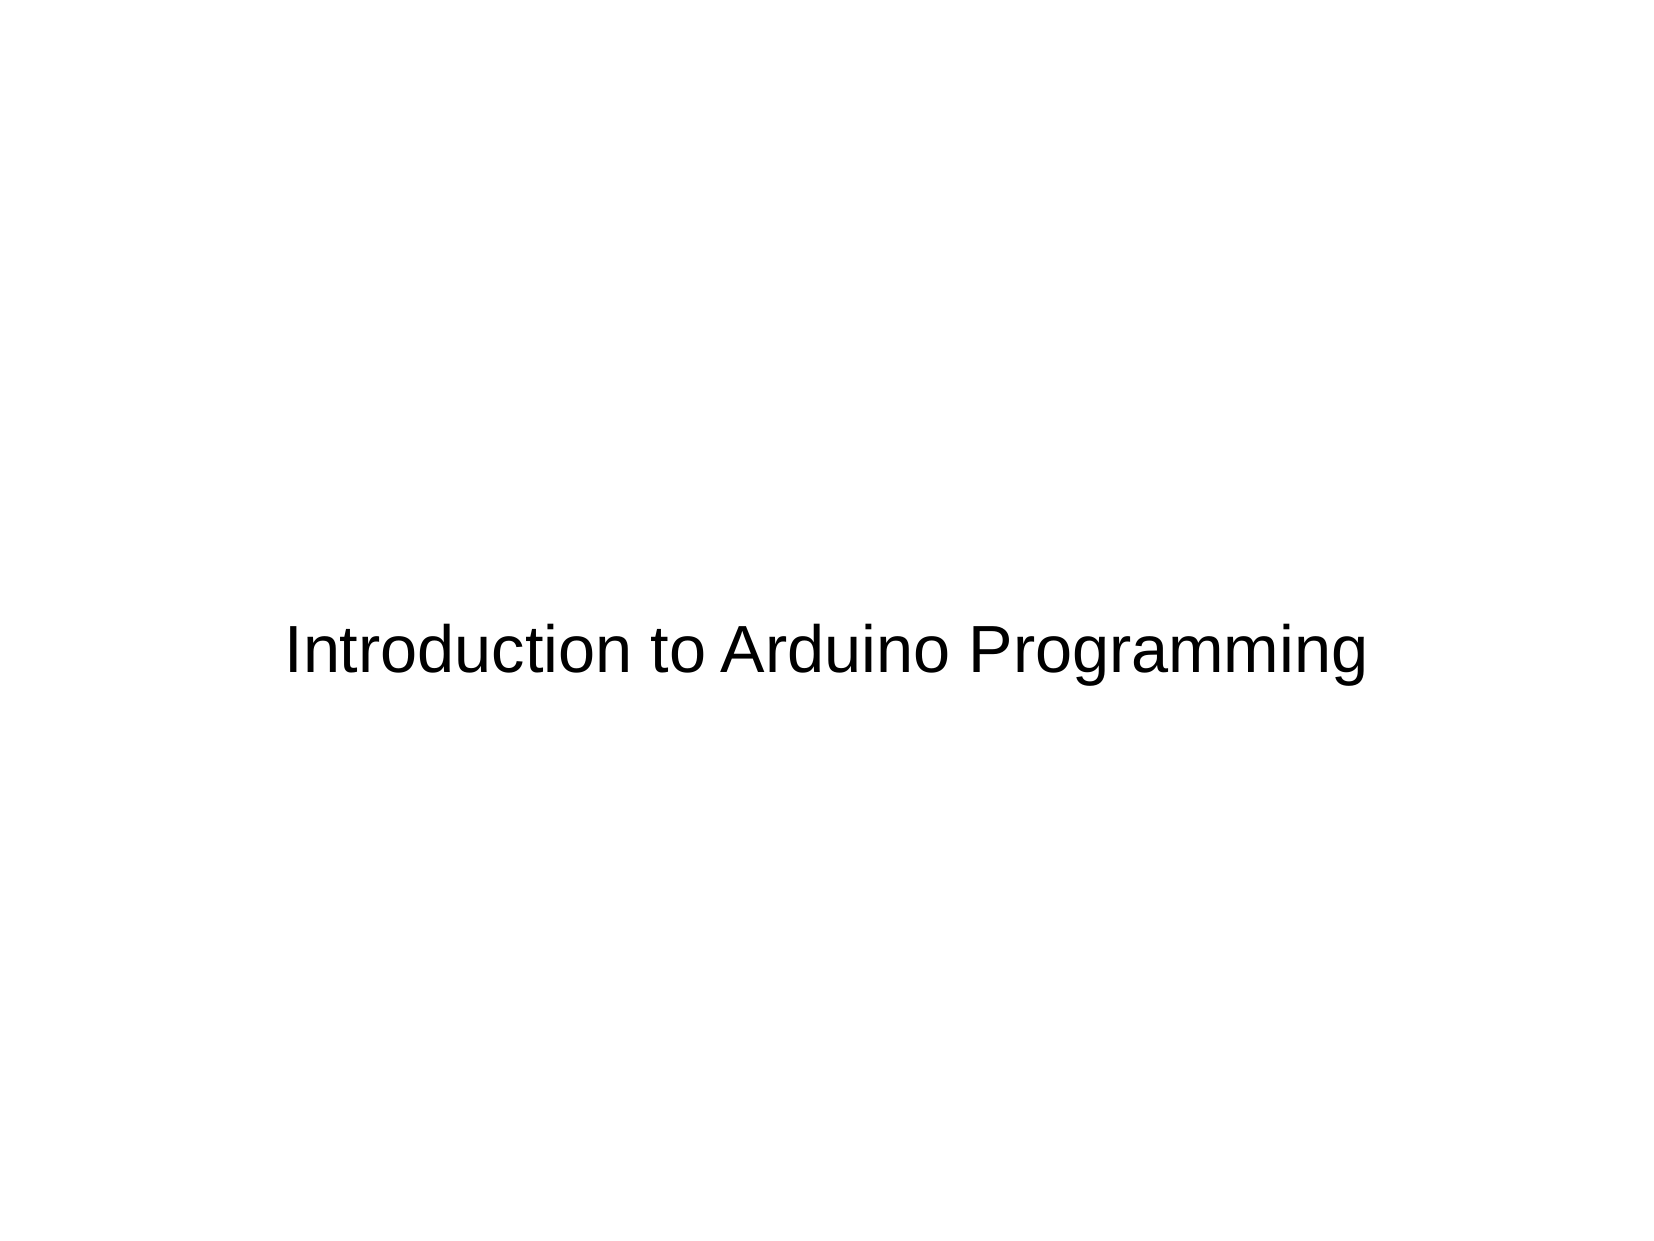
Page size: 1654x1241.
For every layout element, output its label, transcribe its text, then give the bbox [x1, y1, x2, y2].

subtitle Introduction to Arduino Programming [82, 290, 1571, 1010]
